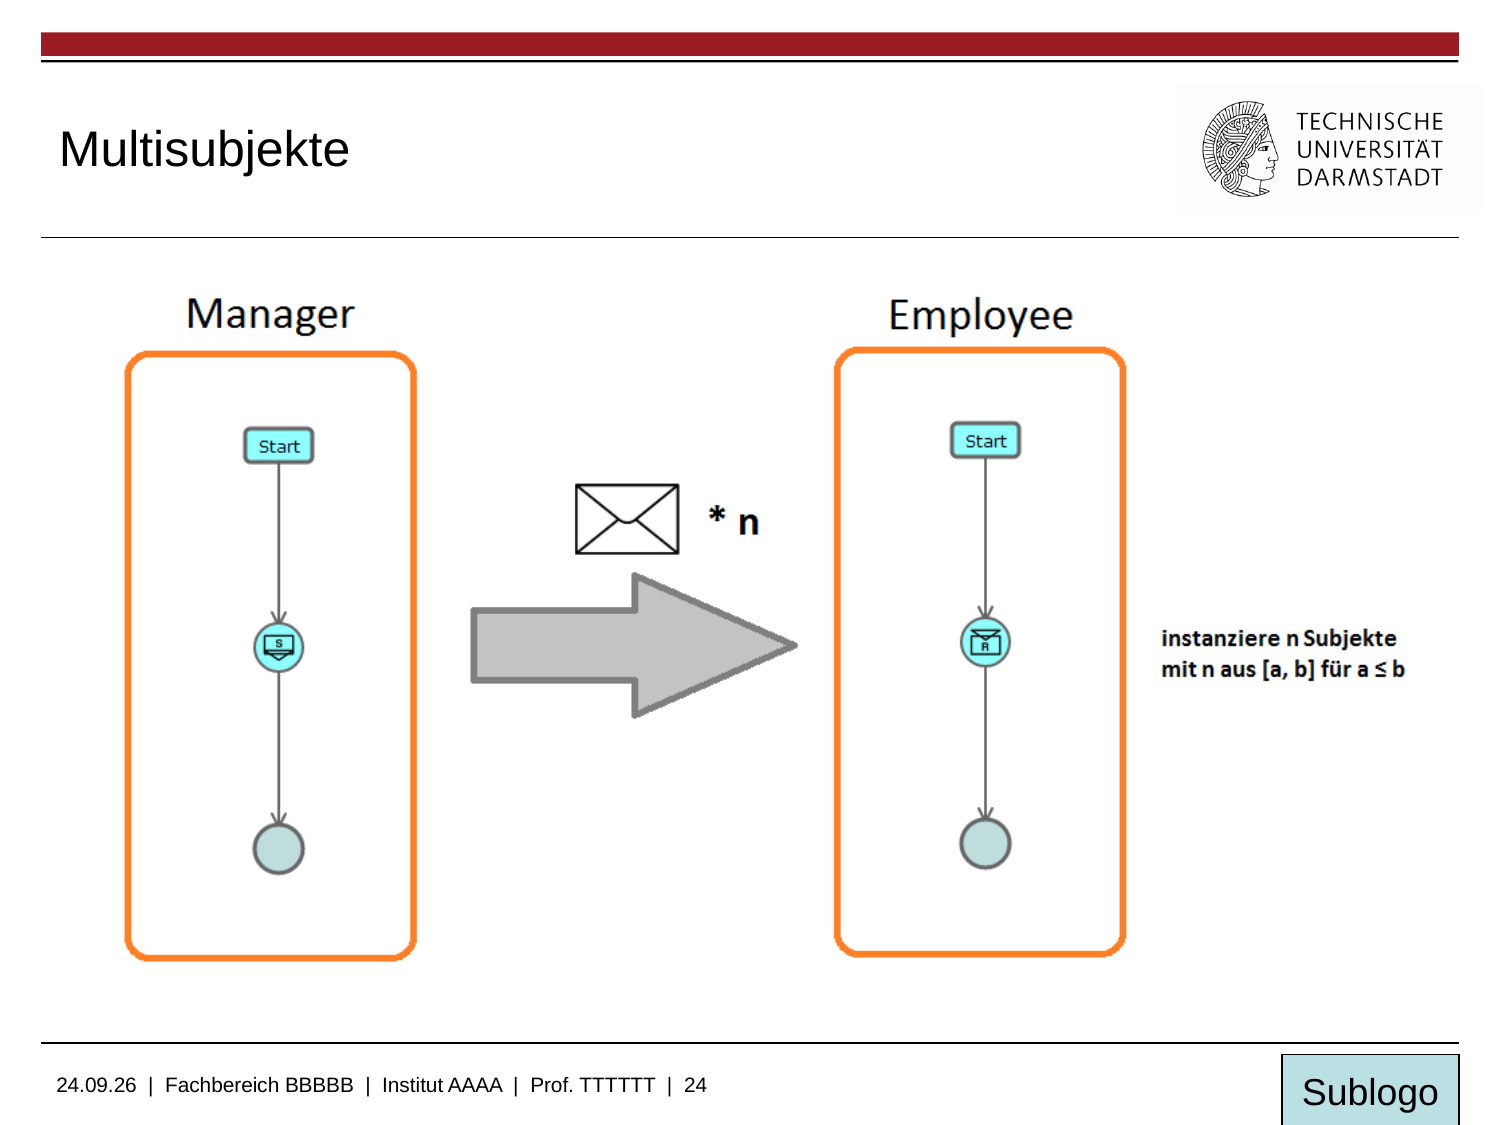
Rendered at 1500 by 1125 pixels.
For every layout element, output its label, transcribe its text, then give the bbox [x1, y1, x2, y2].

picture [1175, 84, 1483, 214]
picture [59, 273, 1447, 994]
title Multisubjekte [58, 80, 1149, 218]
